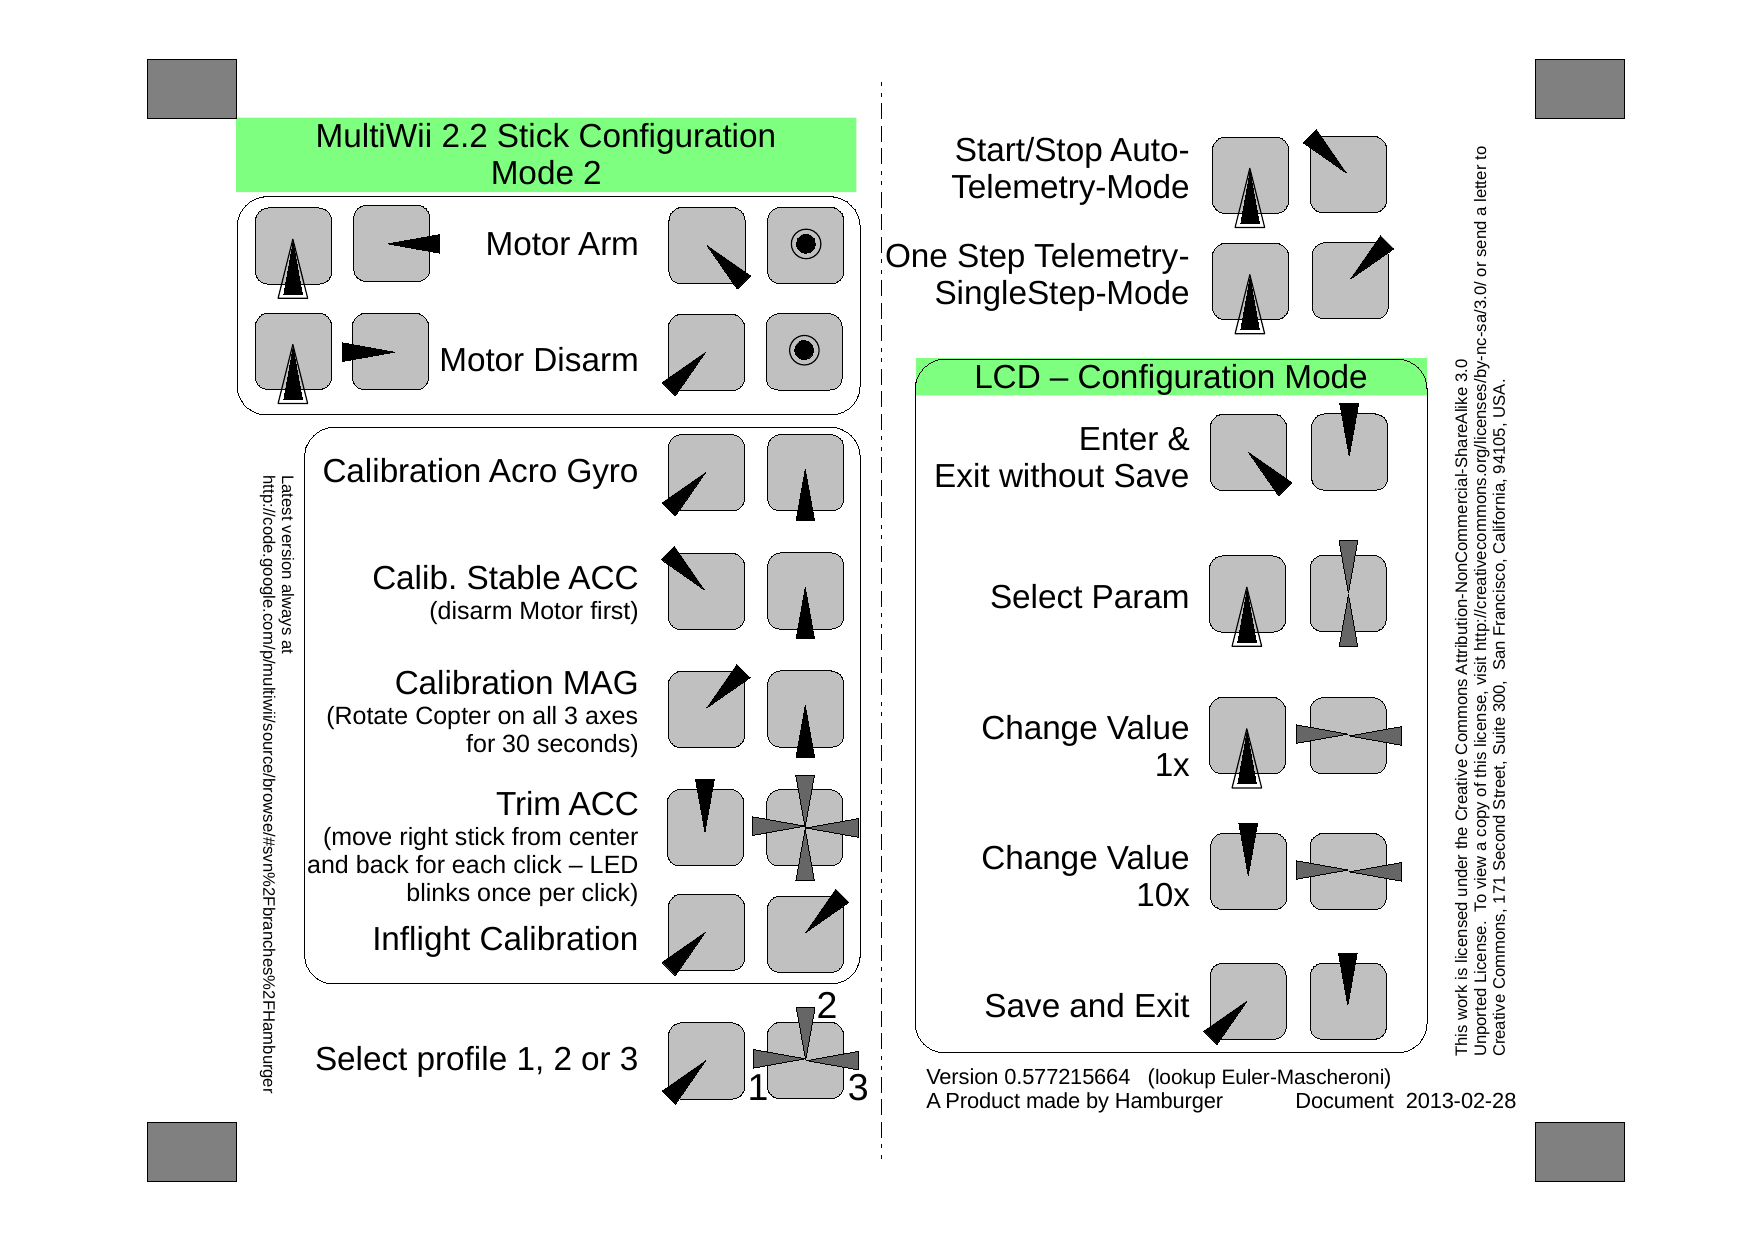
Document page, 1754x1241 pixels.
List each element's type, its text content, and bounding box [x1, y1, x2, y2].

text_box [767, 889, 849, 973]
text_box [255, 313, 332, 390]
text_box [767, 434, 844, 521]
text_box 3 [833, 1059, 884, 1116]
text_box [767, 552, 844, 639]
text_box [1212, 243, 1289, 320]
text_box [1310, 953, 1387, 1040]
text_box [1210, 414, 1292, 496]
text_box [1312, 235, 1394, 319]
text_box Motor Arm Motor Disarm Calibration Acro Gyro Calib. Stable ACC (disarm Motor first) Calibration MAG (Rotate Copter on all 3 axes for 30 seconds) Trim ACC (move right stick from center and back for each click – LED blinks once per click) Inflight Calibration Select profile 1, 2 or 3 [290, 415, 654, 1087]
title MultiWii 2.2 Stick Configuration Mode 2 [236, 117, 857, 193]
text_box [752, 775, 859, 881]
text_box [1310, 540, 1387, 647]
title LCD – Configuration Mode [915, 358, 1428, 396]
text_box [1209, 697, 1286, 774]
text_box [283, 245, 303, 295]
text_box [662, 894, 745, 976]
text_box [767, 670, 844, 758]
text_box [753, 1007, 859, 1099]
text_box Motor Arm Motor Disarm Calibration Acro Gyro Calib. Stable ACC (disarm Motor first) Calibration MAG (Rotate Copter on all 3 axes for 30 seconds) Trim ACC (move right stick from center and back for each click – LED blinks once per click) Inflight Calibration Select profile 1, 2 or 3 [290, 204, 654, 414]
text_box This work is licensed under the Creative Commons Attribution-NonCommercial-ShareAlike 3.0 Unported License. To view a copy of this license, visit http://creativecommons.org/licenses/by-nc-sa/3.0/ or send a letter to Creative Commons, 171 Second Street, Suite 300, San Francisco, California, 94105, USA. [1444, 135, 1515, 1072]
text_box [342, 313, 429, 390]
text_box [353, 205, 440, 282]
text_box [1535, 1122, 1625, 1182]
text_box [1237, 593, 1257, 643]
text_box [1535, 59, 1625, 119]
text_box Start/Stop Auto-Telemetry-Mode [820, 124, 1205, 214]
text_box Enter & Exit without Save Select Param Change Value 1x Change Value 10x Save and Exit [908, 413, 1205, 1124]
text_box Latest version always at http://code.google.com/p/multiwii/source/browse/#svn%2Fbranches%2FHamburger [252, 460, 305, 1203]
text_box [766, 313, 843, 391]
text_box 2 [801, 977, 853, 1035]
text_box [147, 1122, 237, 1182]
text_box [1311, 403, 1388, 491]
text_box [667, 779, 744, 866]
text_box [793, 230, 820, 258]
text_box 1 [732, 1059, 784, 1116]
text_box [668, 664, 751, 748]
text_box [1237, 735, 1257, 784]
text_box [668, 207, 751, 289]
text_box [1296, 833, 1402, 910]
text_box [767, 207, 844, 284]
text_box [1240, 281, 1260, 330]
text_box [1209, 555, 1286, 633]
text_box Version 0.577215664 (lookup Euler-Mascheroni) A Product made by Hamburger Document 2013-02-28 [911, 1057, 1534, 1121]
text_box [662, 1022, 745, 1105]
text_box [255, 207, 332, 285]
text_box [283, 351, 303, 400]
text_box [1303, 129, 1387, 213]
text_box [1240, 175, 1260, 224]
text_box [662, 434, 745, 516]
text_box [662, 314, 745, 396]
text_box [1296, 697, 1402, 774]
text_box [1212, 137, 1289, 214]
text_box [661, 546, 745, 630]
text_box [1203, 963, 1287, 1045]
text_box [147, 59, 237, 119]
text_box One Step Telemetry-SingleStep-Mode [820, 230, 1205, 320]
text_box [1210, 823, 1287, 910]
